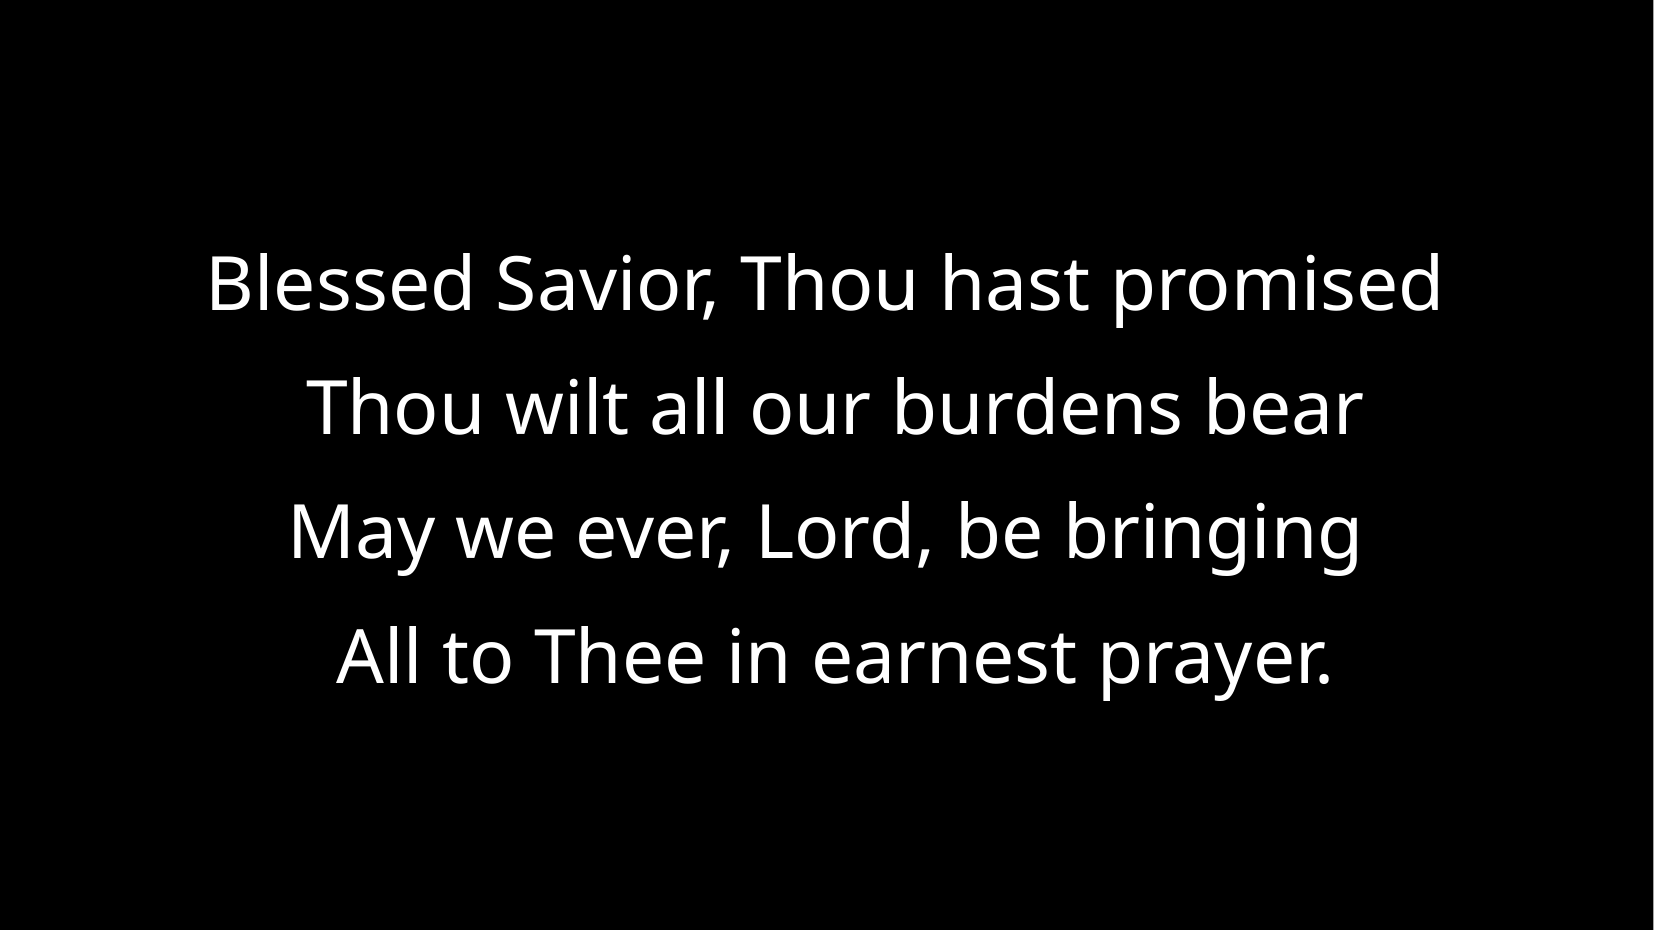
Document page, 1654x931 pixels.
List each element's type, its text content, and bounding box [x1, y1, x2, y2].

list Blessed Savior, Thou hast promised Thou wilt all our burdens bear May we ever, Lord, be bringing All to Thee in earnest prayer. [0, 230, 1654, 922]
